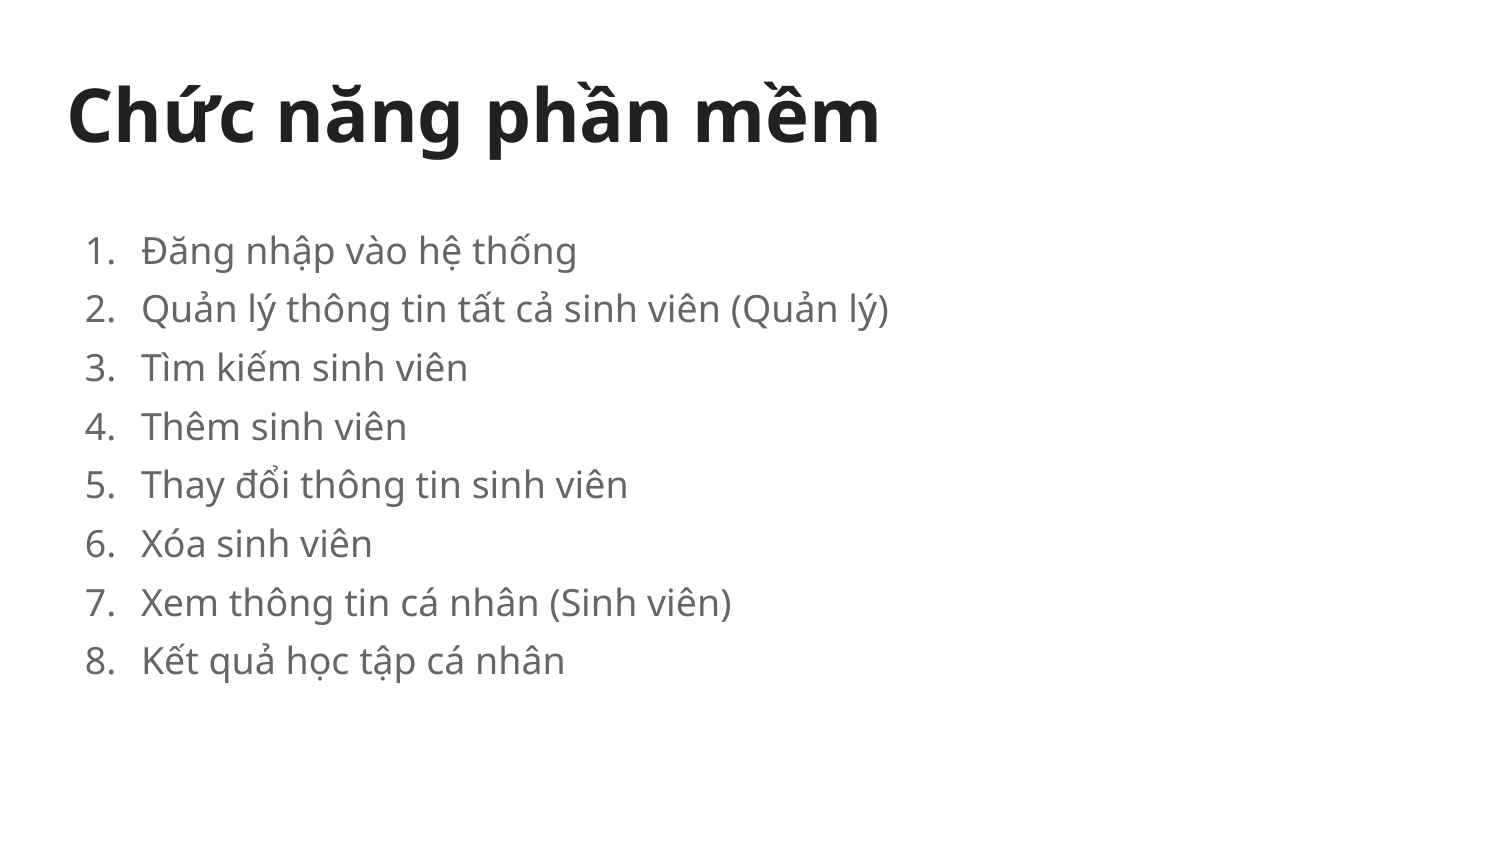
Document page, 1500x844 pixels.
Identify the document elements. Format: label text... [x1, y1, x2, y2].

title Chức năng phần mềm [51, 48, 1449, 180]
list Đăng nhập vào hệ thống Quản lý thông tin tất cả sinh viên (Quản lý) Tìm kiếm sinh viên Thêm sinh viên Thay đổi thông tin sinh viên Xóa sinh viên Xem thông tin cá nhân (Sinh viên) Kết quả học tập cá nhân [51, 201, 1449, 750]
